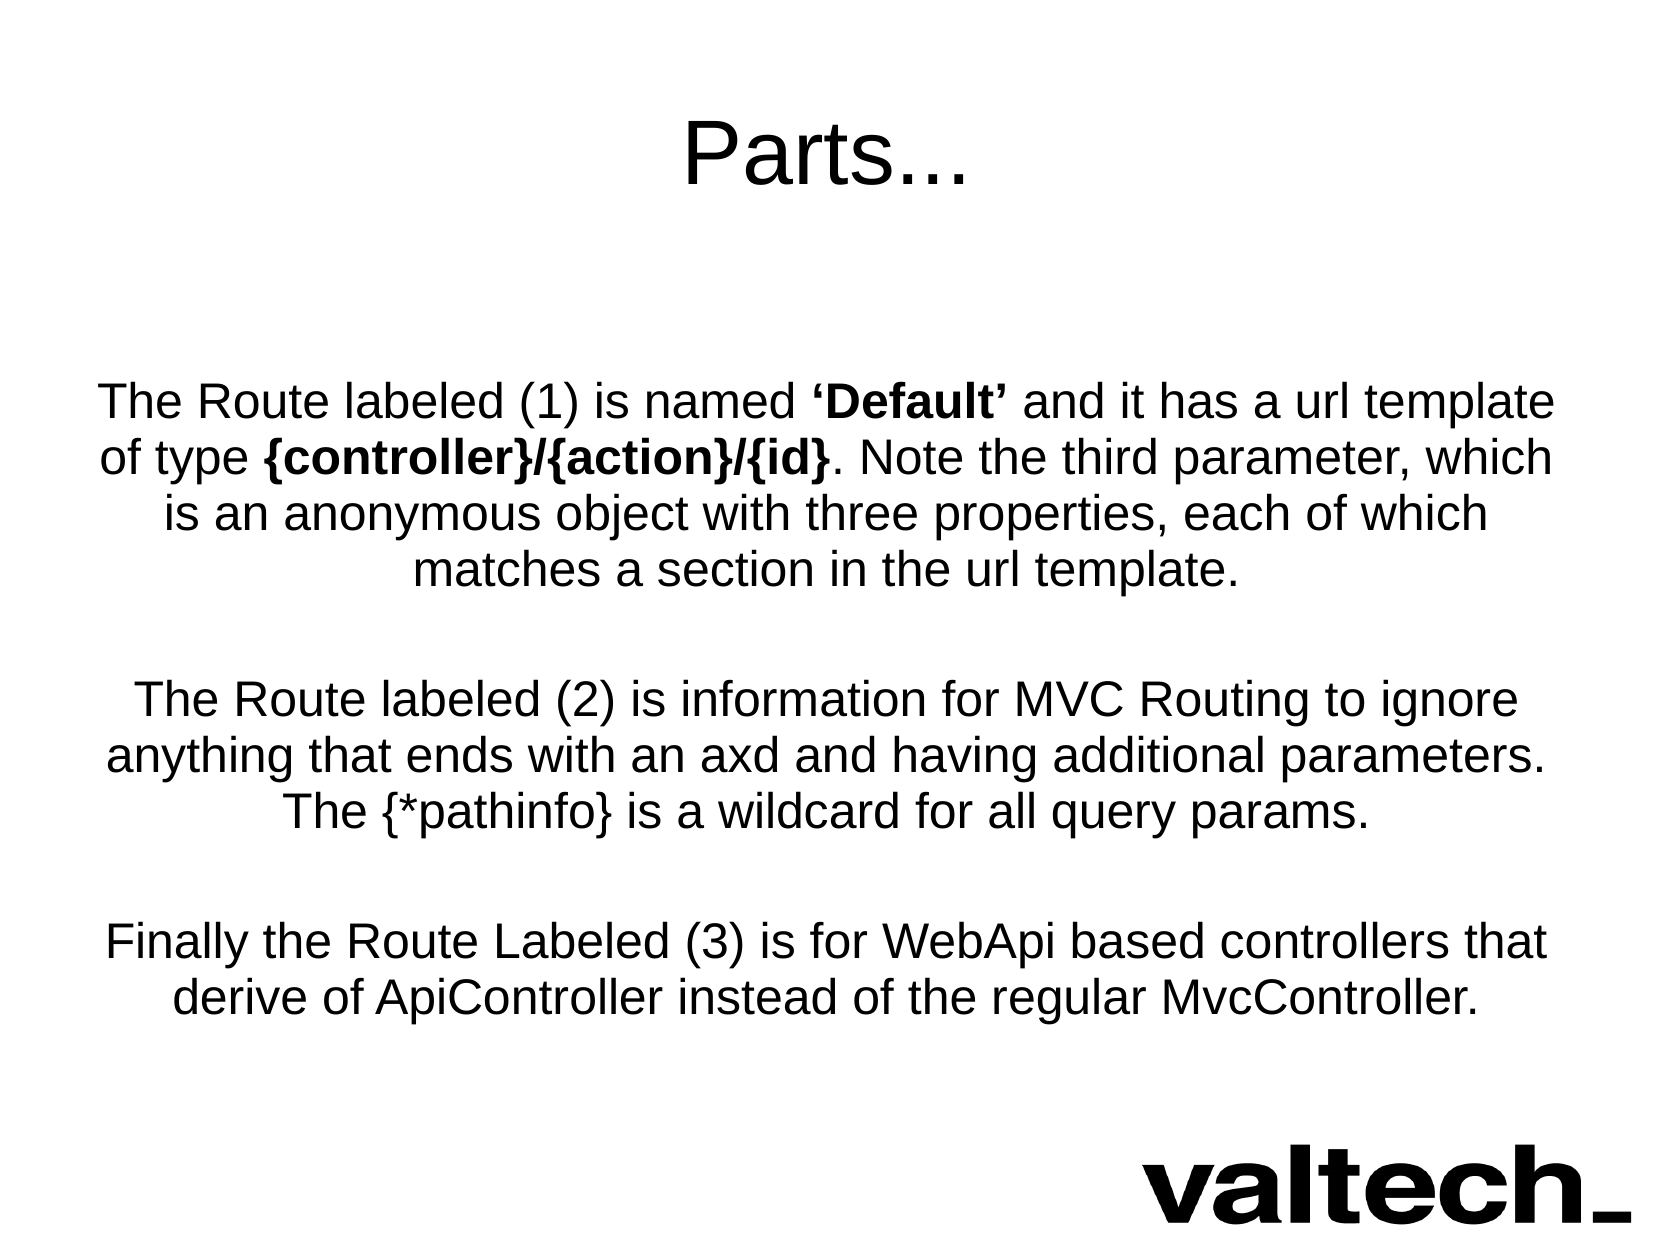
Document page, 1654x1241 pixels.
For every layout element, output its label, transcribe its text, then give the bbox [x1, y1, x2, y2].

picture [1122, 1121, 1645, 1241]
subtitle The Route labeled (1) is named ‘Default’ and it has a url template of type {controller}/{action}/{id}. Note the third parameter, which is an anonymous object with three properties, each of which matches a section in the url template. The Route labeled (2) is information for MVC Routing to ignore anything that ends with an axd and having additional parameters. The {*pathinfo} is a wildcard for all query params. Finally the Route Labeled (3) is for WebApi based controllers that derive of ApiController instead of the regular MvcController. [82, 289, 1571, 1109]
title Parts... [82, 49, 1571, 257]
